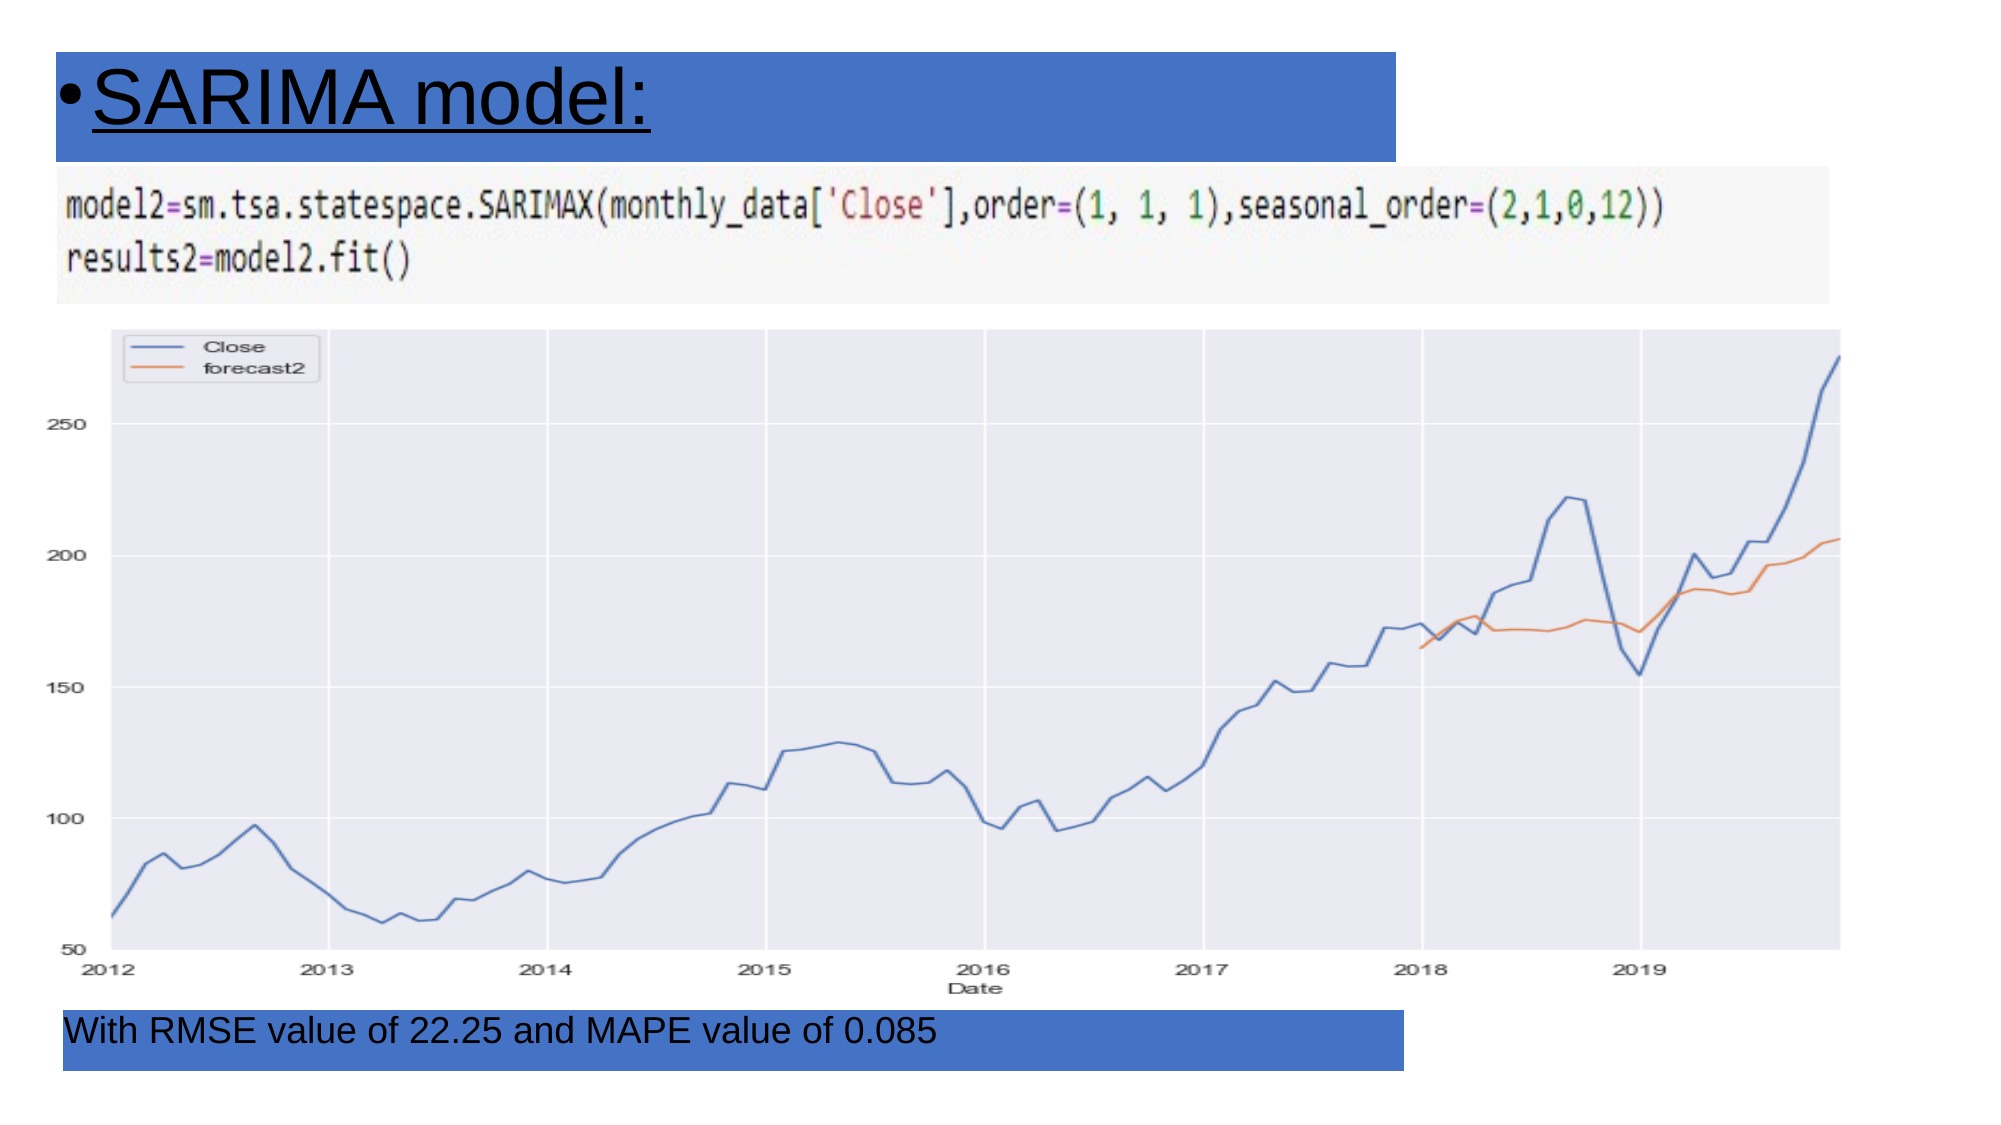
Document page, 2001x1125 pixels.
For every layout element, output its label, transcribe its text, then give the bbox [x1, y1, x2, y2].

table_header With RMSE value of 22.25 and MAPE value of 0.085 [63, 1010, 1404, 1071]
picture [57, 166, 1829, 304]
picture [29, 319, 1855, 1006]
table_header SARIMA model: [56, 52, 1396, 162]
